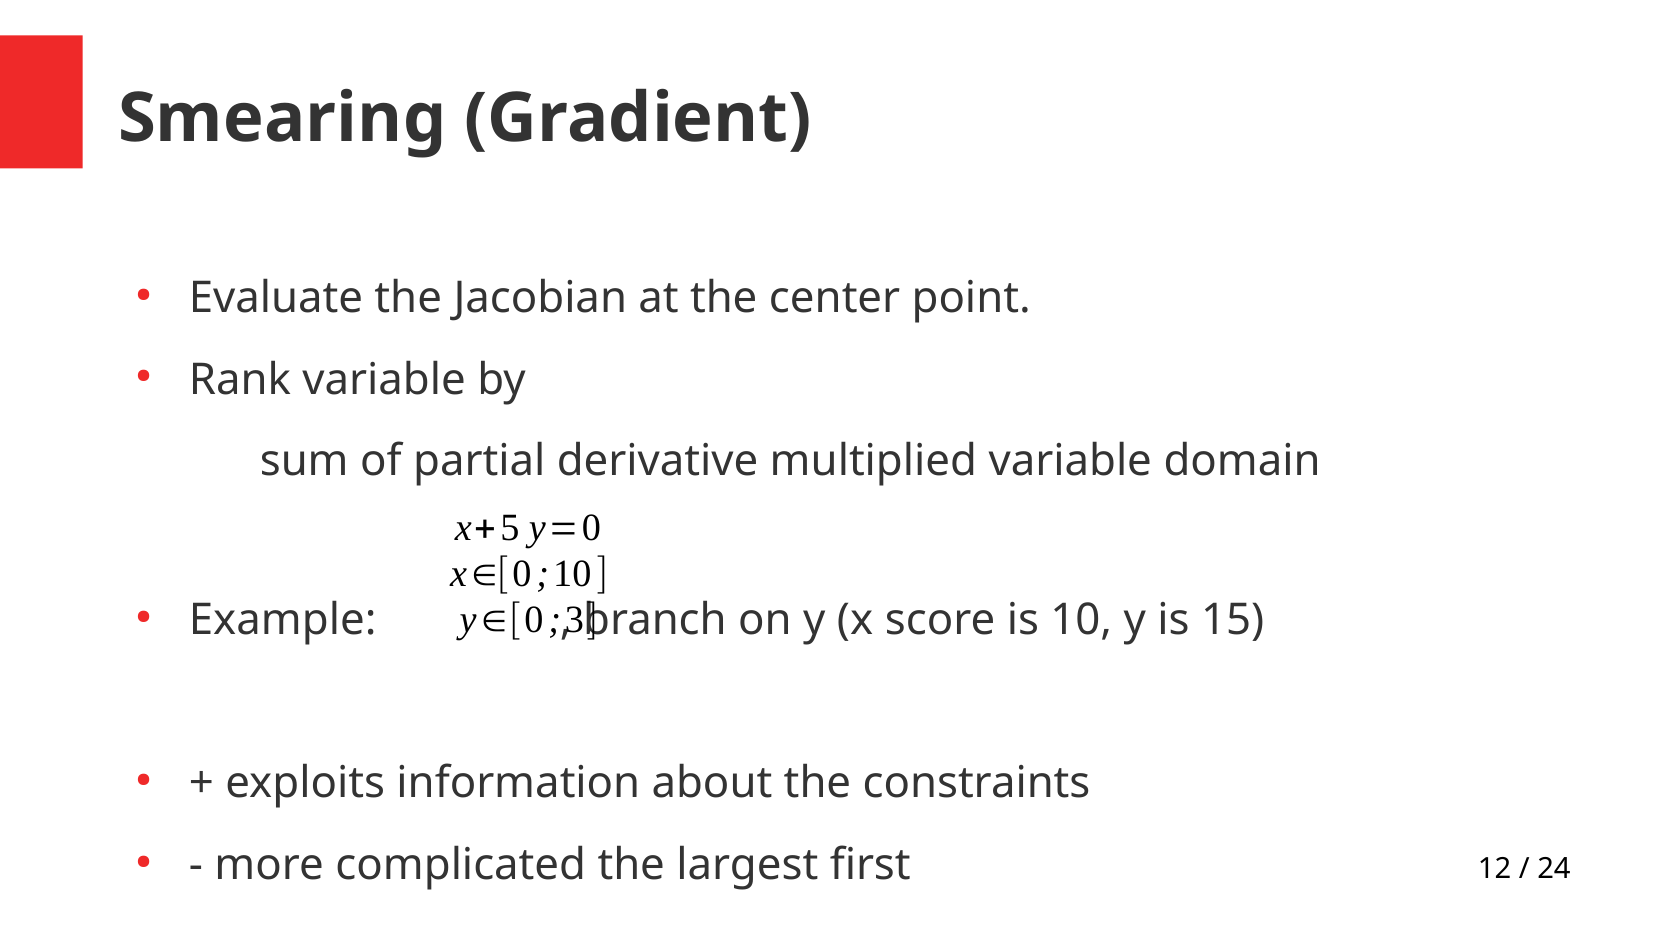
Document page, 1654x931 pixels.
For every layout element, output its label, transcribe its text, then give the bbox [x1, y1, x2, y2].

chart [438, 506, 616, 642]
title Smearing (Gradient) [118, 37, 1571, 193]
list Evaluate the Jacobian at the center point. Rank variable by sum of partial derivative multiplied variable domain Example: , branch on y (x score is 10, y is 15) + exploits information about the constraints - more complicated the largest first [118, 265, 1536, 806]
